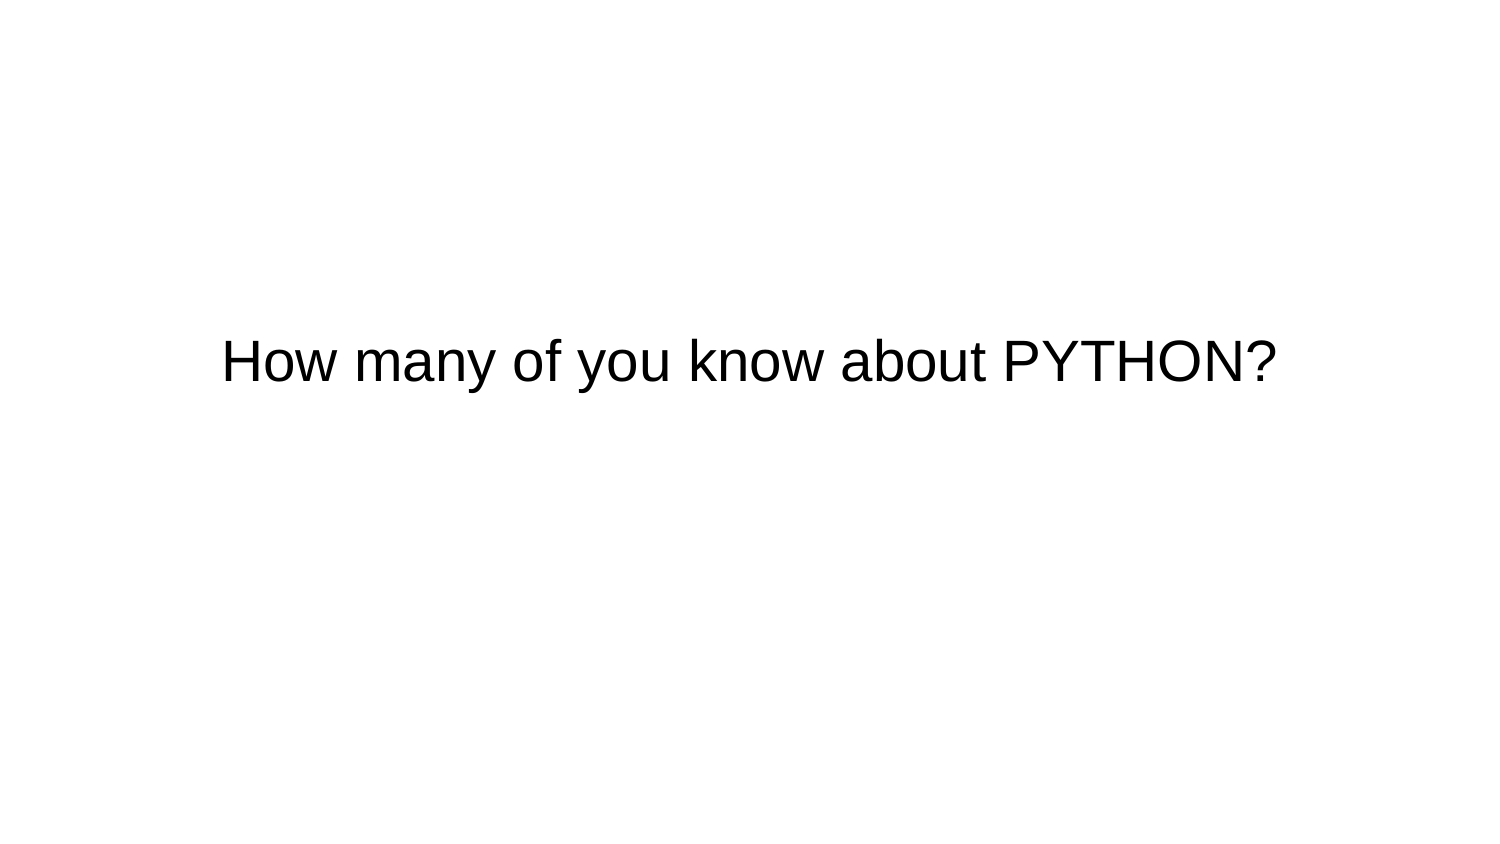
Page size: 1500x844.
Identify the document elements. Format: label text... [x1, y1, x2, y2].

title How many of you know about PYTHON? [51, 307, 1449, 402]
